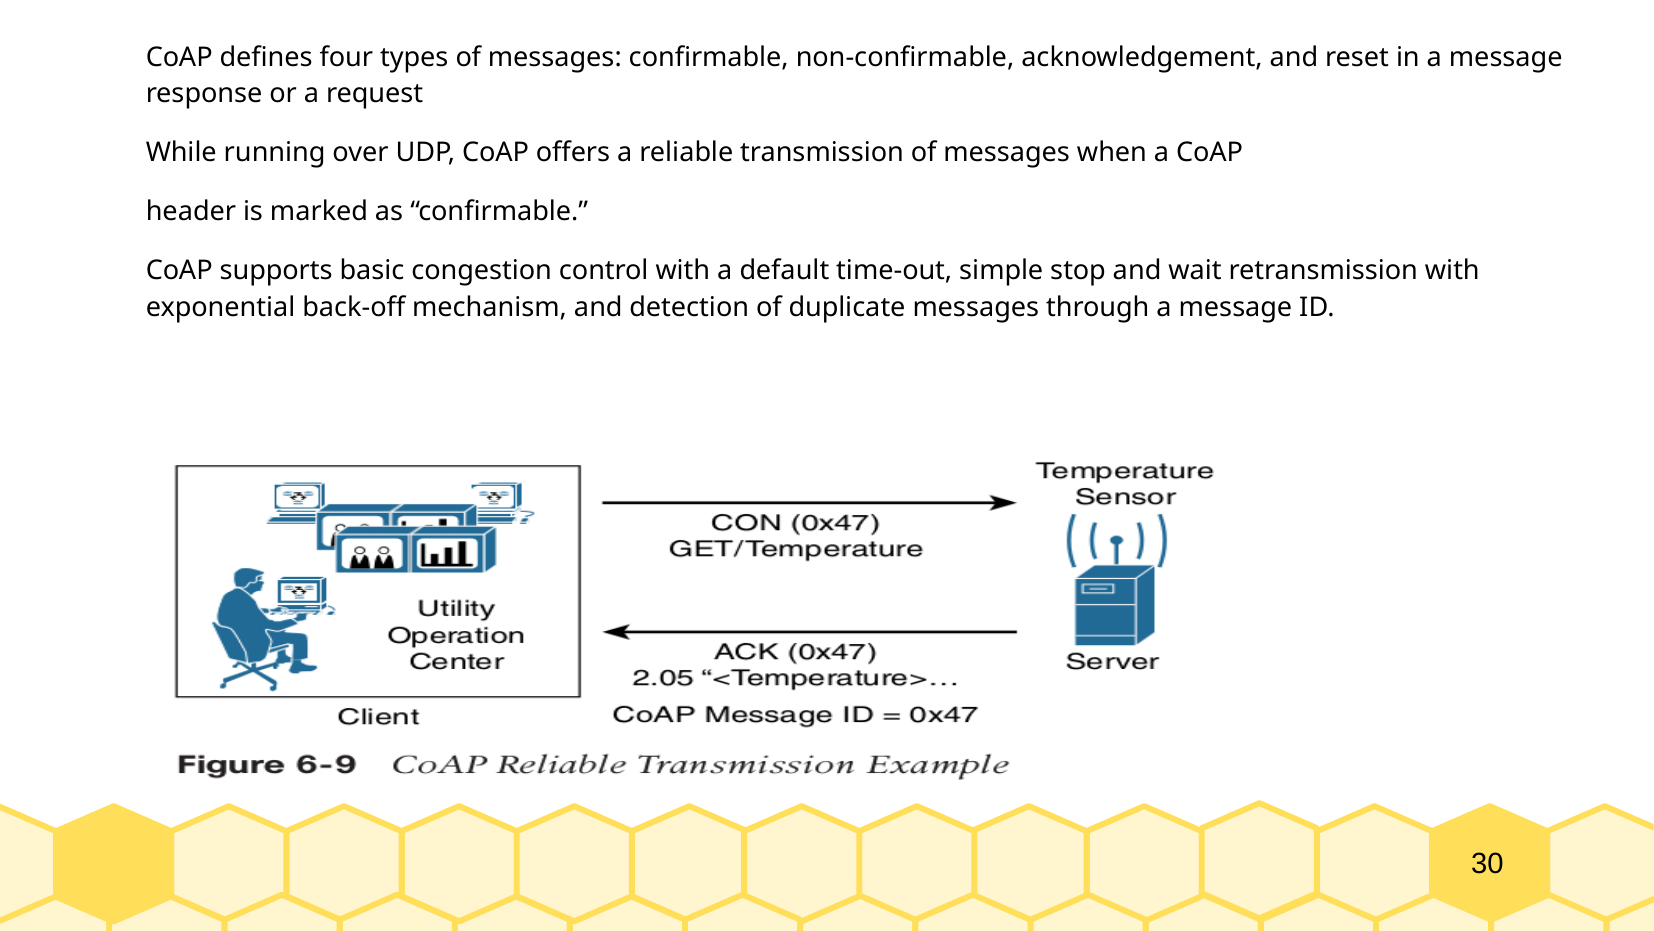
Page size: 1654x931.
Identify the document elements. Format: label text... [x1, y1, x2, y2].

list CoAP defines four types of messages: confirmable, non-confirmable, acknowledgement, and reset in a message response or a request While running over UDP, CoAP offers a reliable transmission of messages when a CoAP header is marked as “confirmable.” CoAP supports basic congestion control with a default time-out, simple stop and wait retransmission with exponential back-off mechanism, and detection of duplicate messages through a message ID. [75, 37, 1564, 751]
picture [150, 449, 1225, 785]
